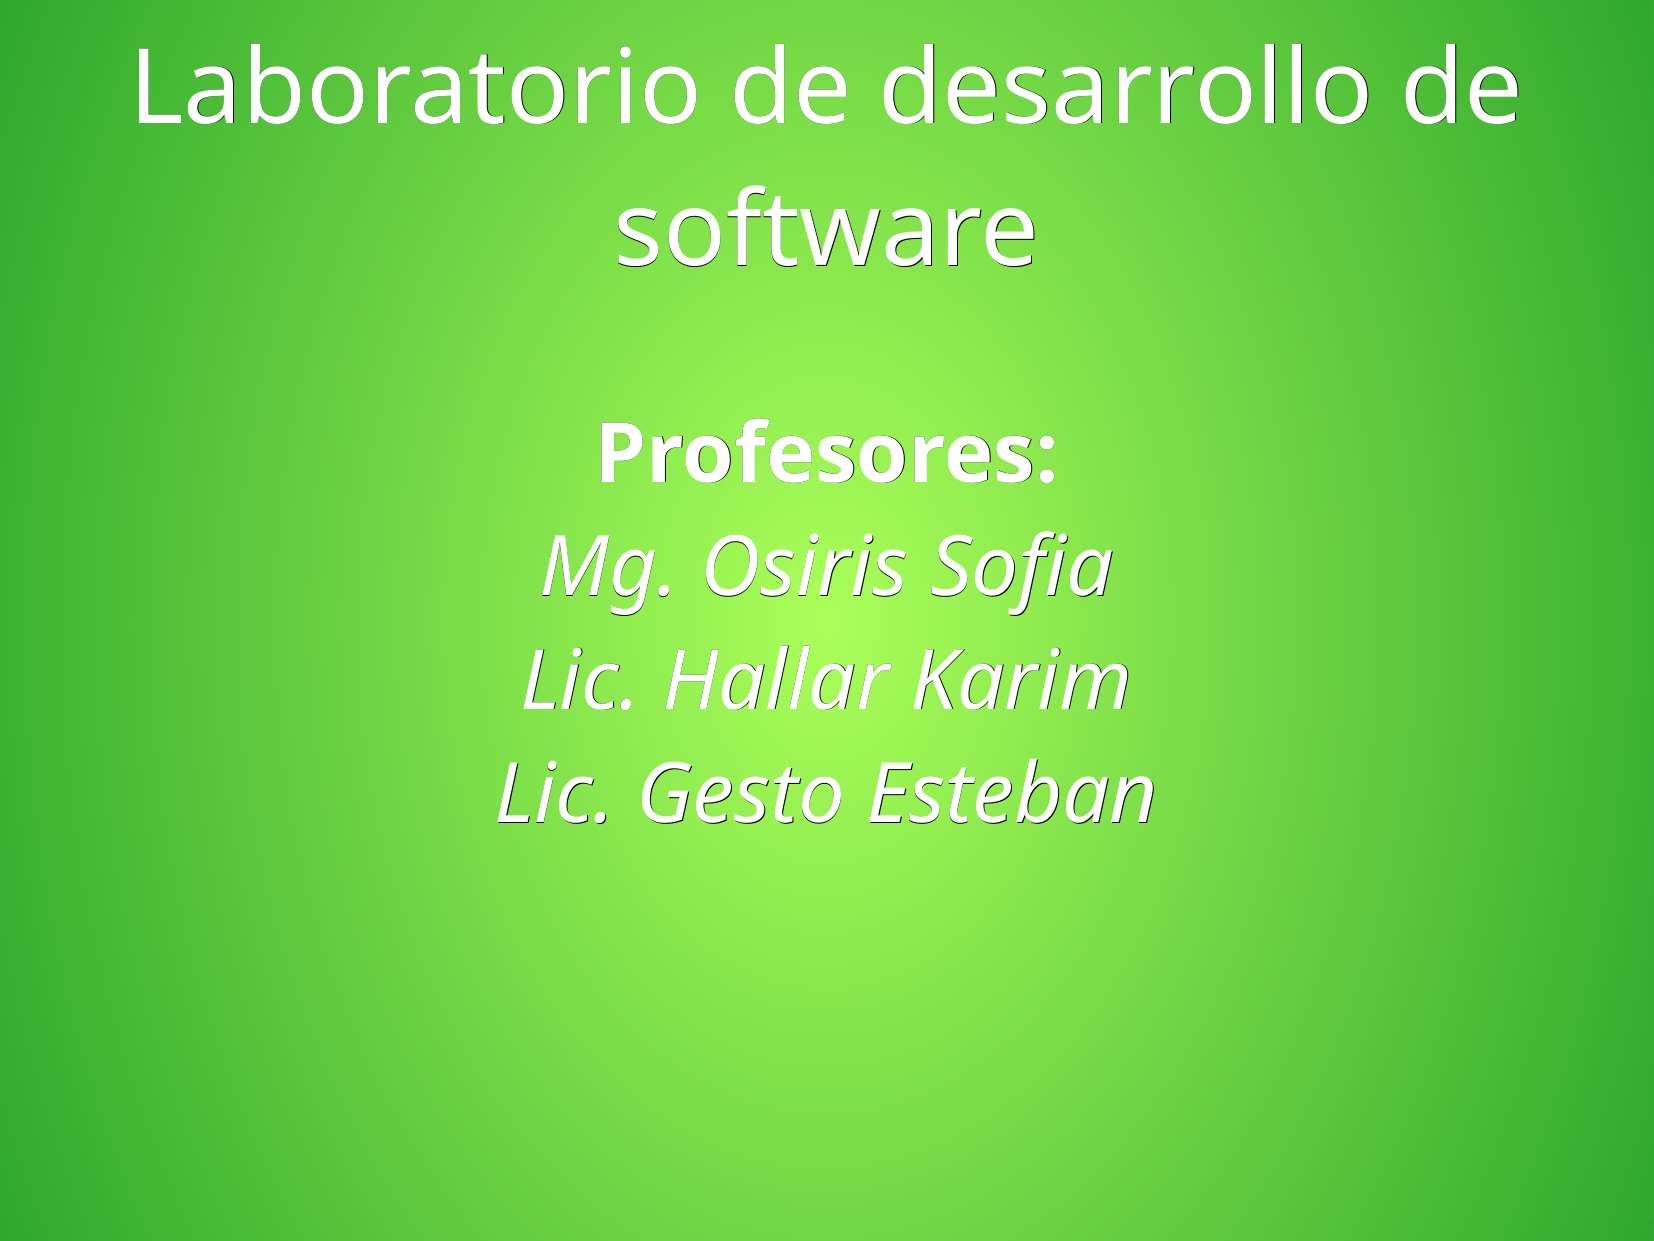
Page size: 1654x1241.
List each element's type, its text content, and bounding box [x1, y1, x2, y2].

text_box Laboratorio de desarrollo de software [0, 12, 1654, 296]
text_box Profesores: Mg. Osiris Sofia Lic. Hallar Karim Lic. Gesto Esteban [425, 362, 1229, 879]
